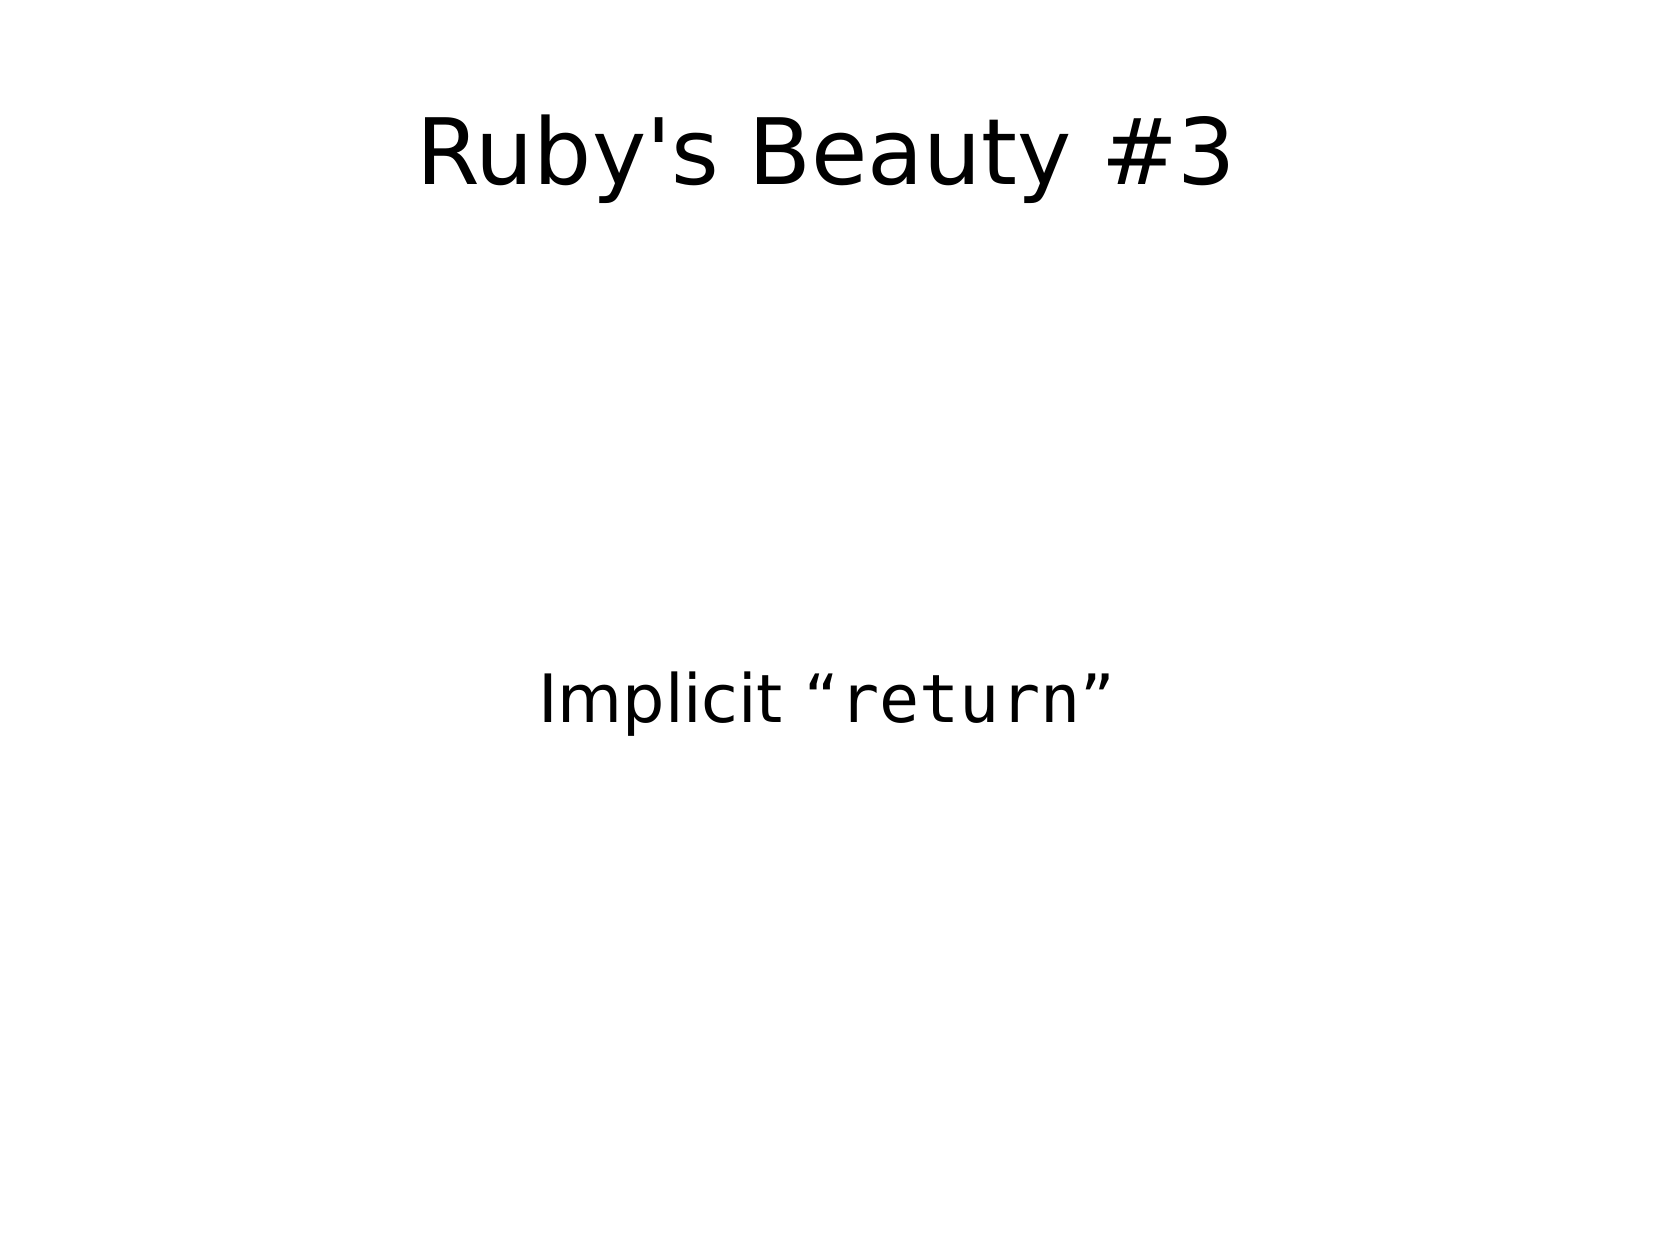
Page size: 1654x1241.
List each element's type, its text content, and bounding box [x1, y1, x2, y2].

subtitle Implicit “return” [82, 297, 1571, 1102]
title Ruby's Beauty #3 [82, 49, 1571, 257]
